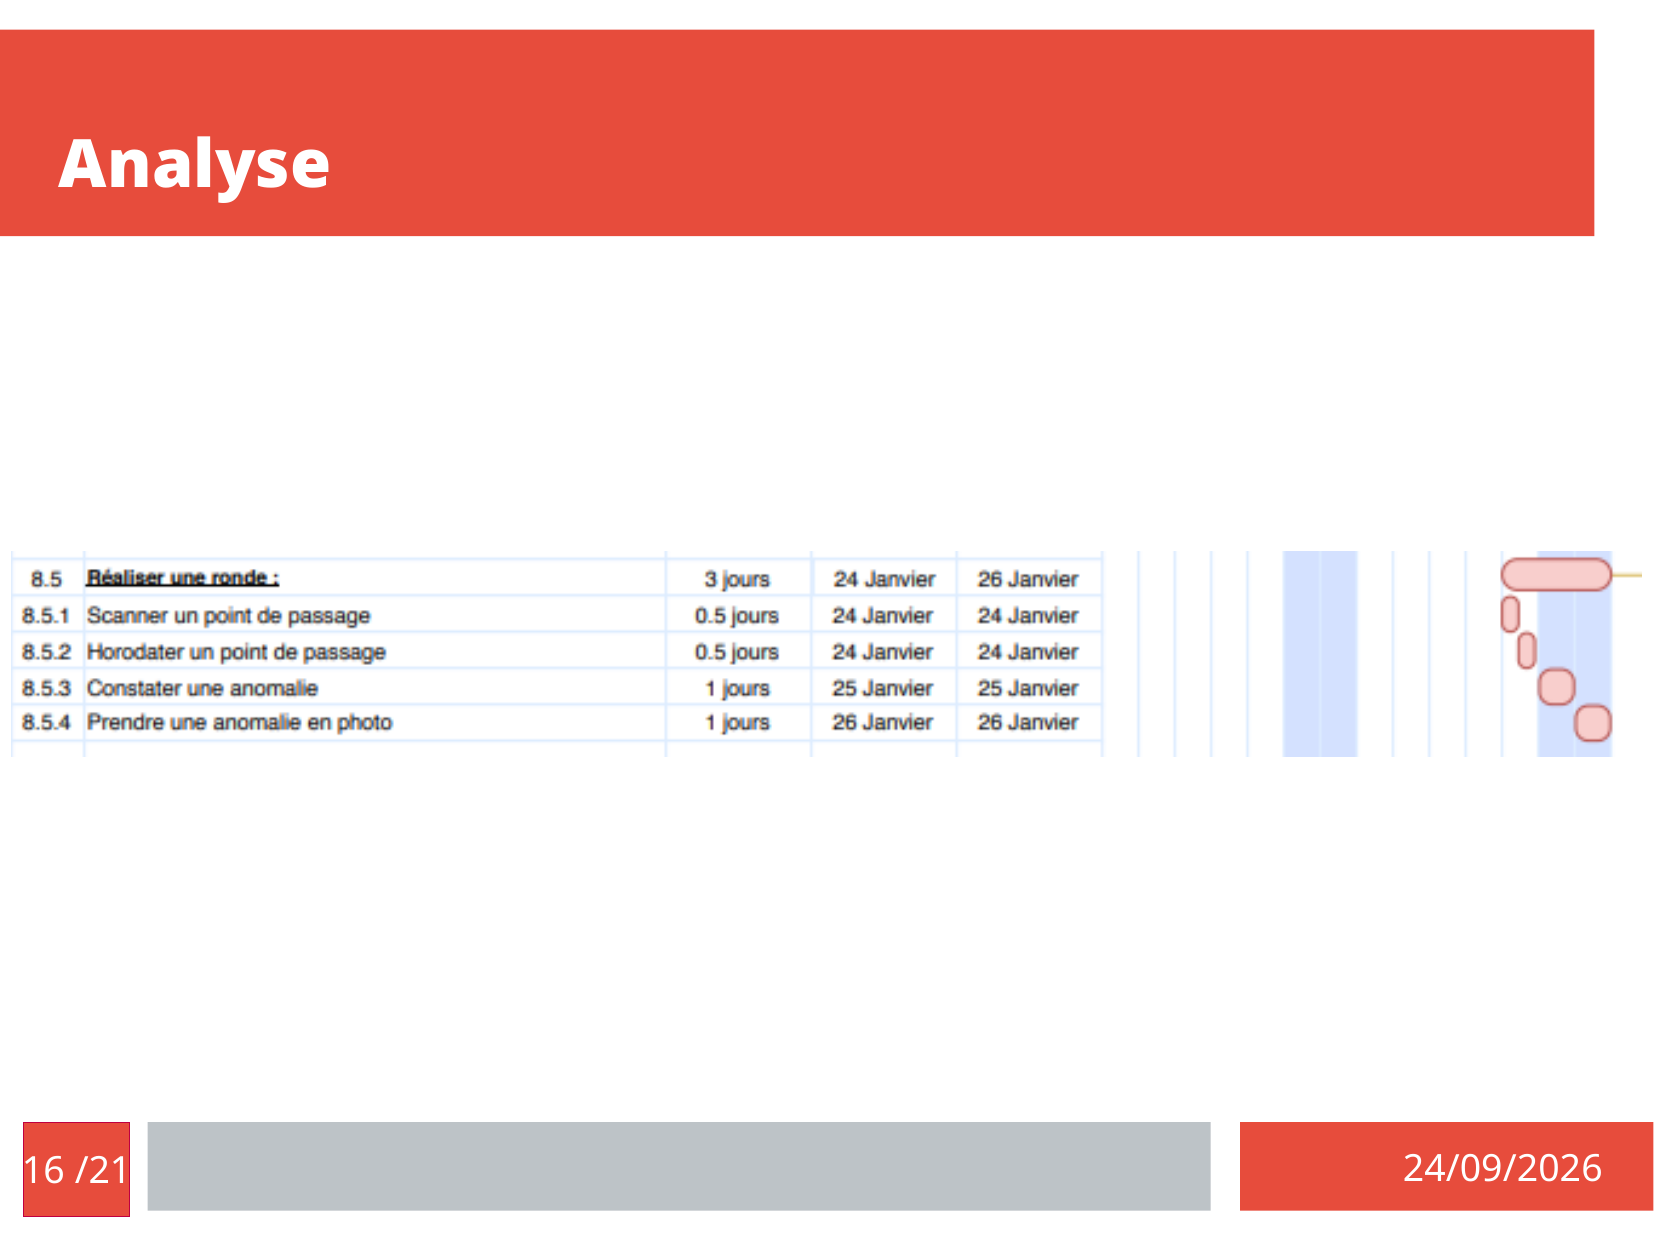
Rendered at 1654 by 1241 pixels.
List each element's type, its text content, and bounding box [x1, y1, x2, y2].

text_box 28/01/2020 [1388, 1133, 1634, 1196]
picture [11, 551, 1642, 758]
title Analyse [59, 59, 1595, 207]
text_box <numéro> /21 [23, 1122, 130, 1217]
